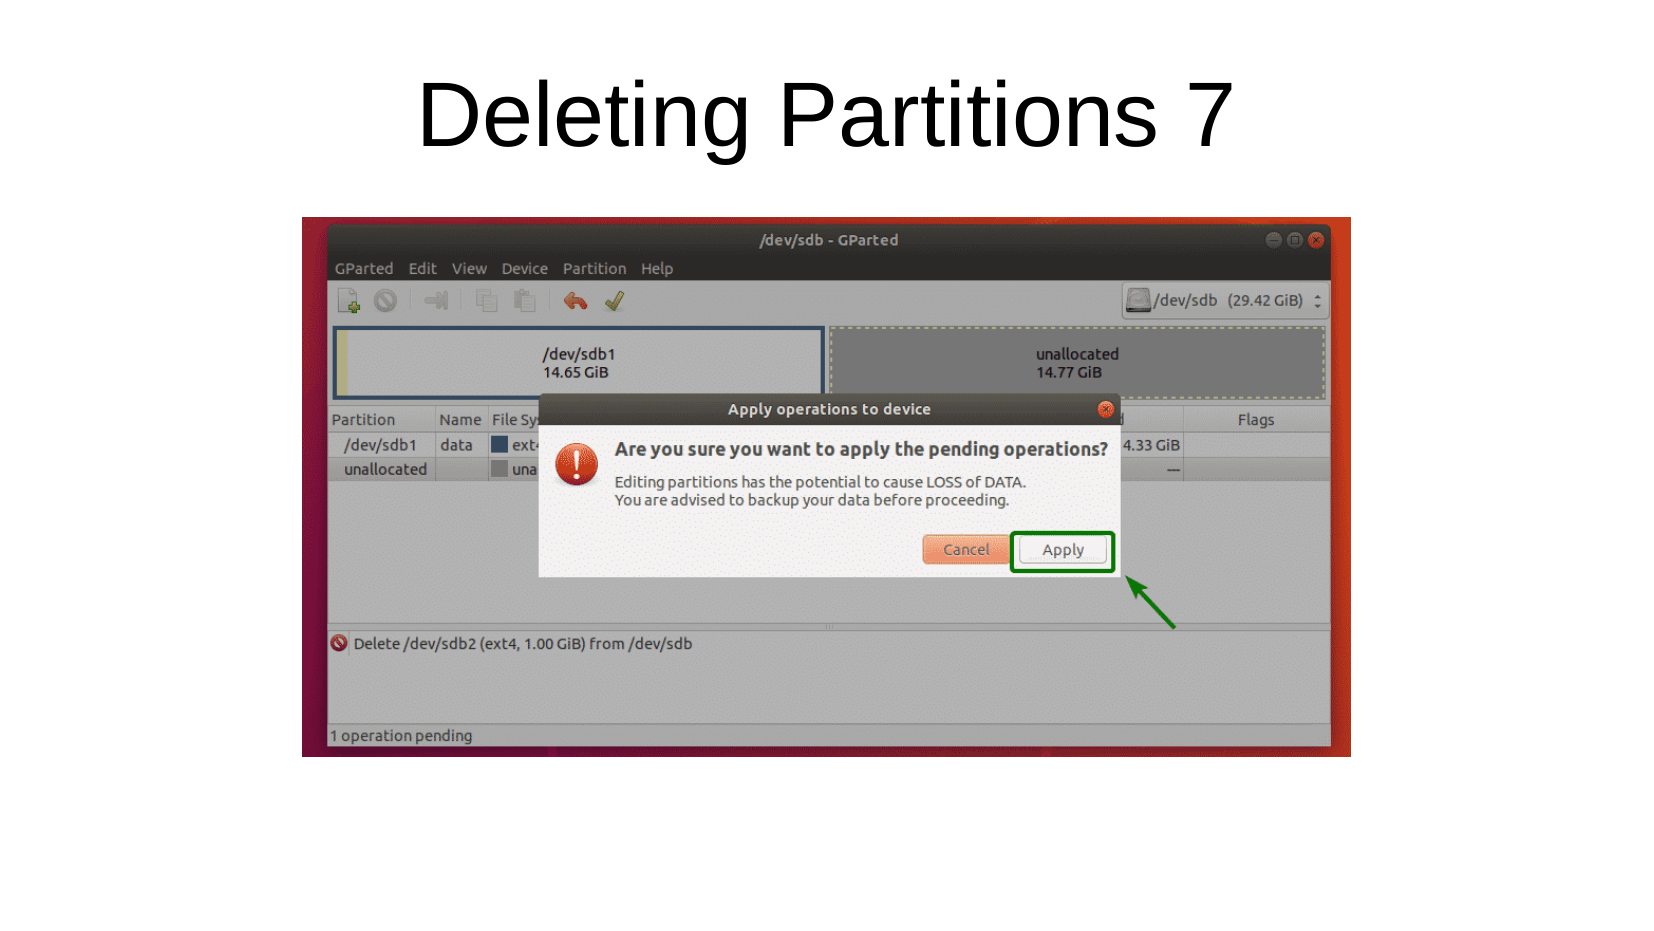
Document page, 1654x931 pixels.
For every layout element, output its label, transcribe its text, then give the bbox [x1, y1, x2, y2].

title Deleting Partitions 7 [82, 37, 1571, 193]
picture [302, 217, 1351, 758]
